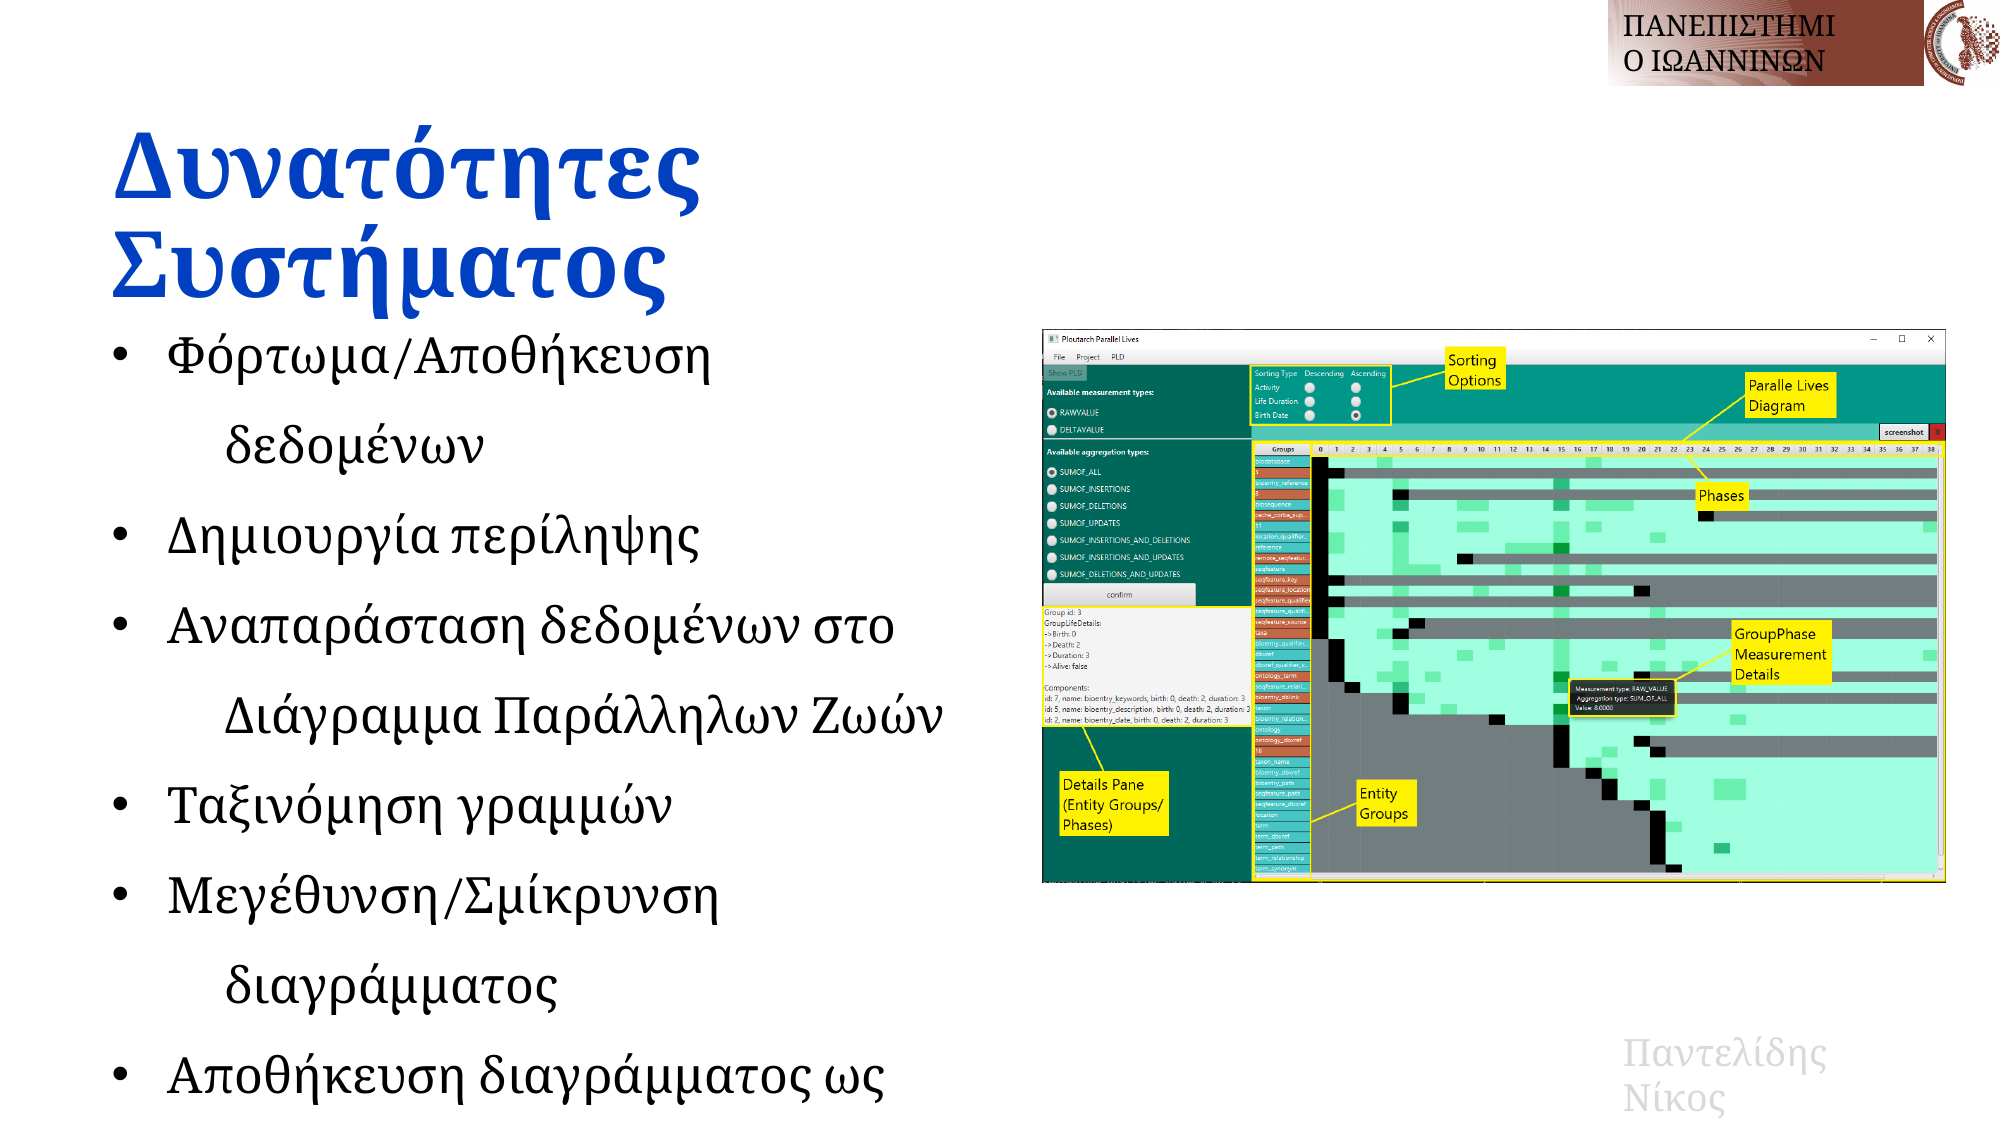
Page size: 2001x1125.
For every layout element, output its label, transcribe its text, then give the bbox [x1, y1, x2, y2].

text_box Φόρτωμα/Αποθήκευση δεδομένων Δημιουργία περίληψης Αναπαράσταση δεδομένων στο Διάγραμμα Παράλληλων Ζωών Ταξινόμηση γραμμών Μεγέθυνση/Σμίκρυνση διαγράμματος Αποθήκευση διαγράμματος ως εικόνα [96, 285, 1001, 926]
picture [1042, 329, 1946, 883]
text_box Δυνατότητες Συστήματος [96, 112, 1253, 225]
